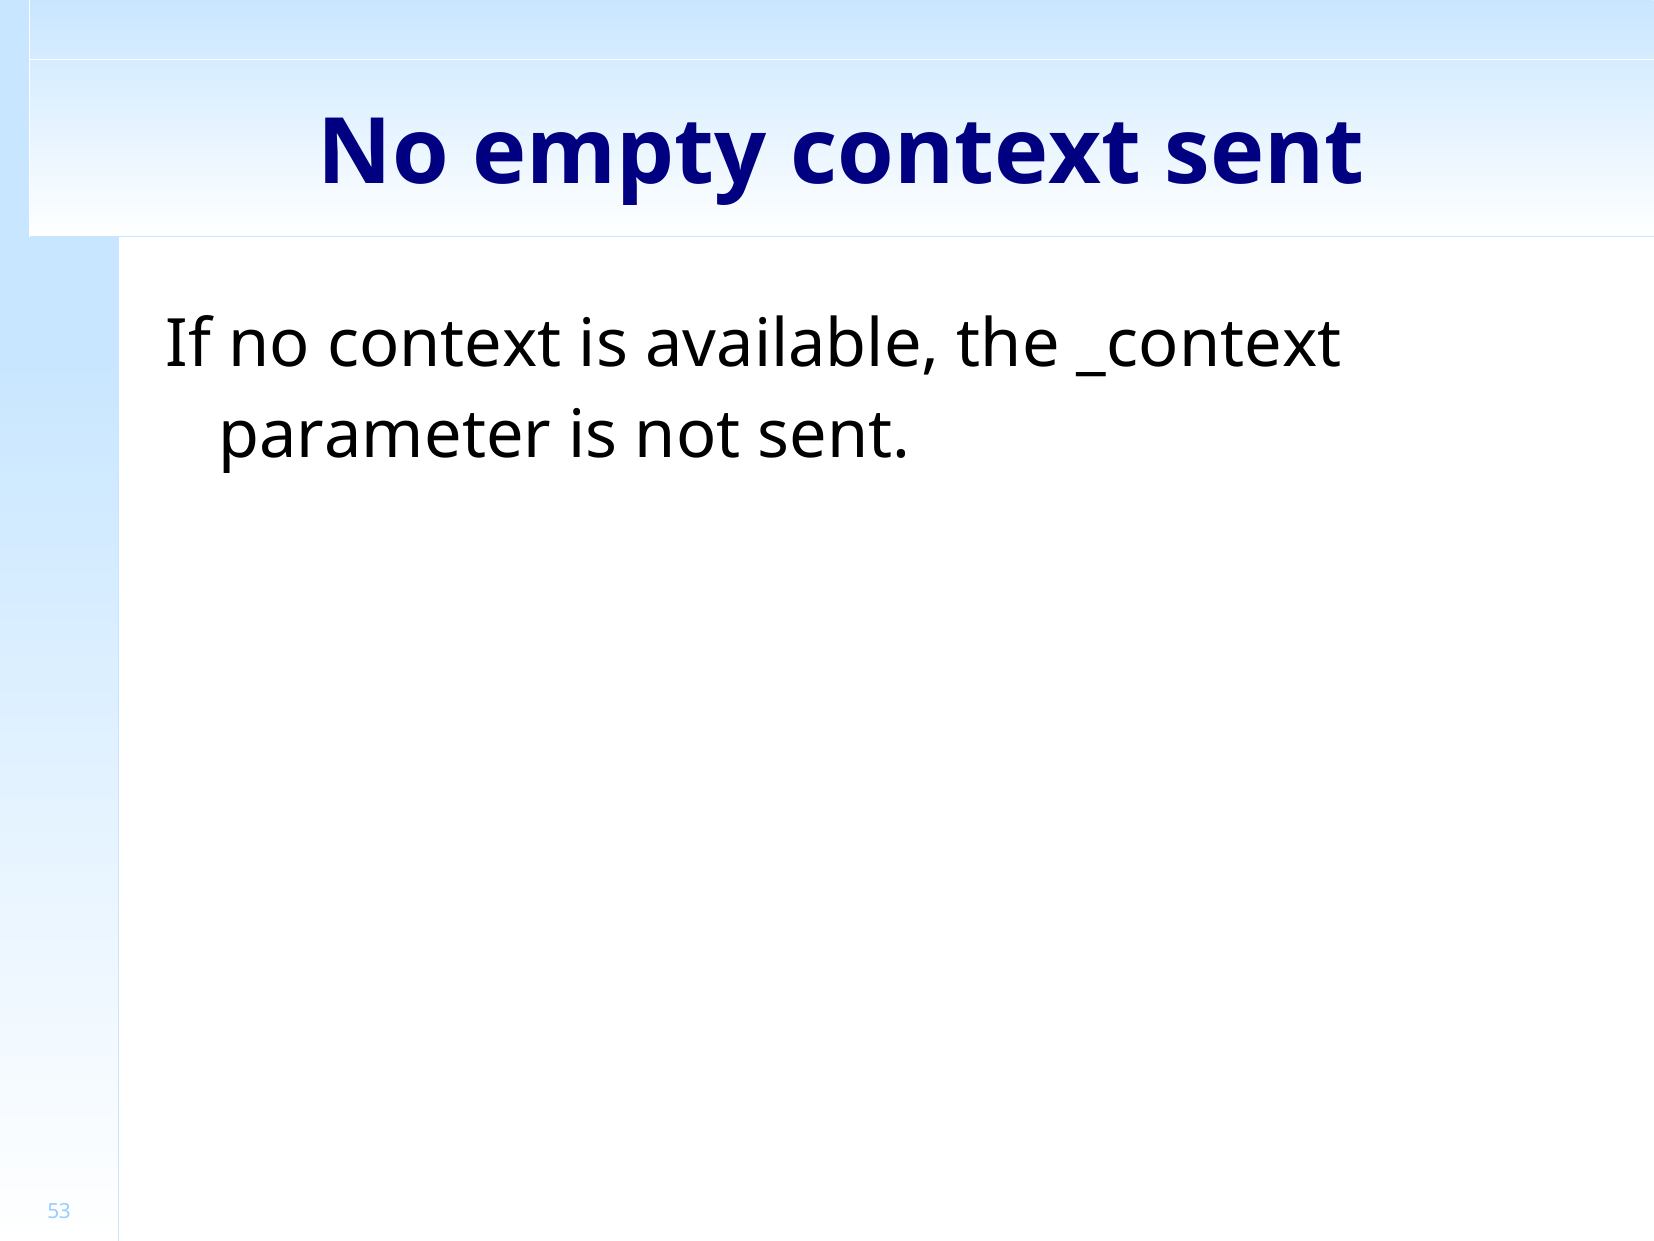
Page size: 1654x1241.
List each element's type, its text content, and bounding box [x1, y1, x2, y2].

list If no context is available, the _context parameter is not sent. [147, 295, 1625, 1182]
title No empty context sent [29, 59, 1654, 237]
